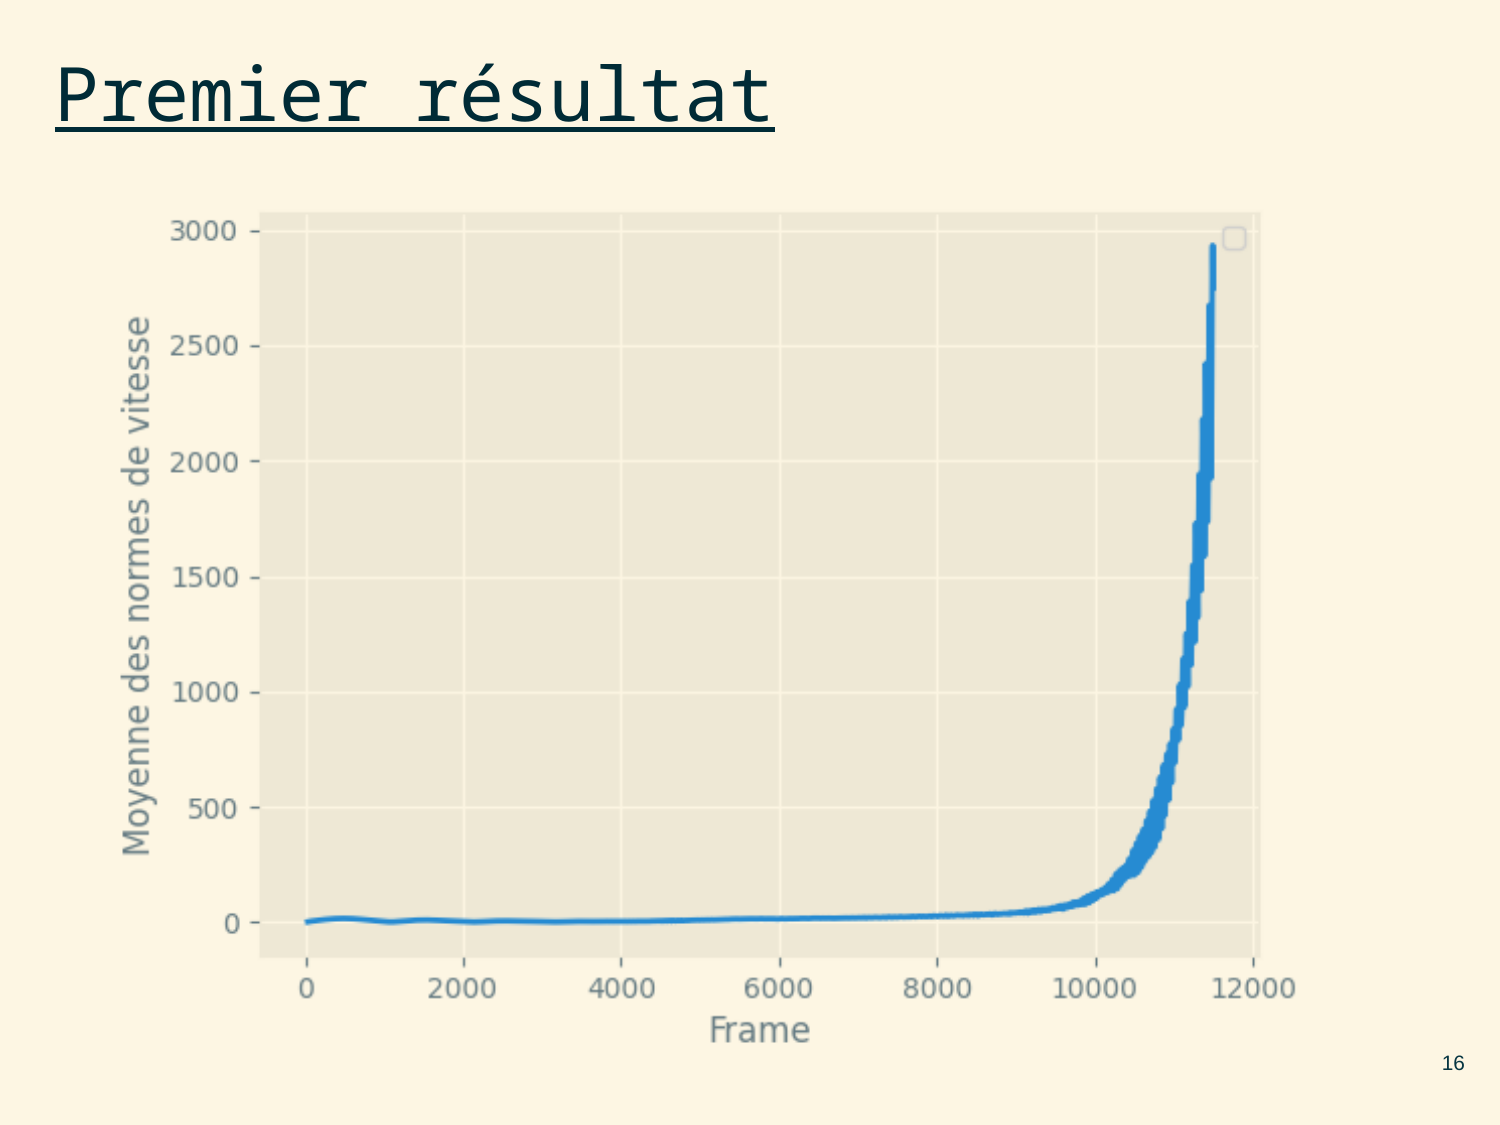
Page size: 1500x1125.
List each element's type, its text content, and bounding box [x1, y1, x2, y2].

title Premier résultat [0, 0, 830, 185]
picture [99, 96, 1388, 1063]
slide_number <numéro> [1389, 1019, 1480, 1106]
